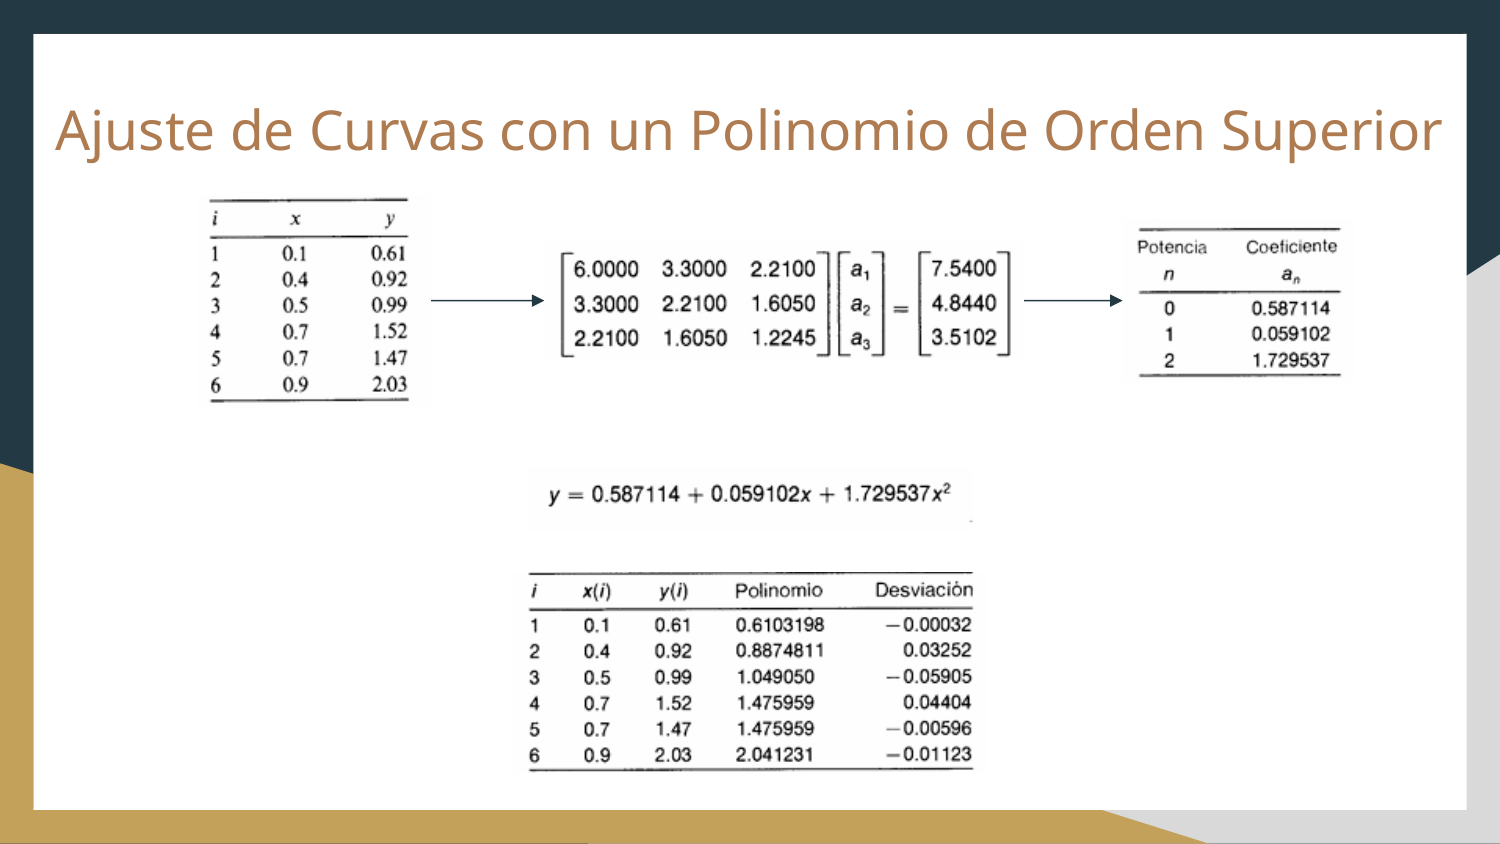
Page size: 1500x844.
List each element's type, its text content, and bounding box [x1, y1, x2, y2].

title Ajuste de Curvas con un Polinomio de Orden Superior [31, 80, 1469, 184]
picture [513, 572, 987, 773]
picture [527, 467, 973, 532]
picture [196, 195, 431, 406]
picture [1122, 219, 1354, 382]
picture [544, 242, 1025, 359]
